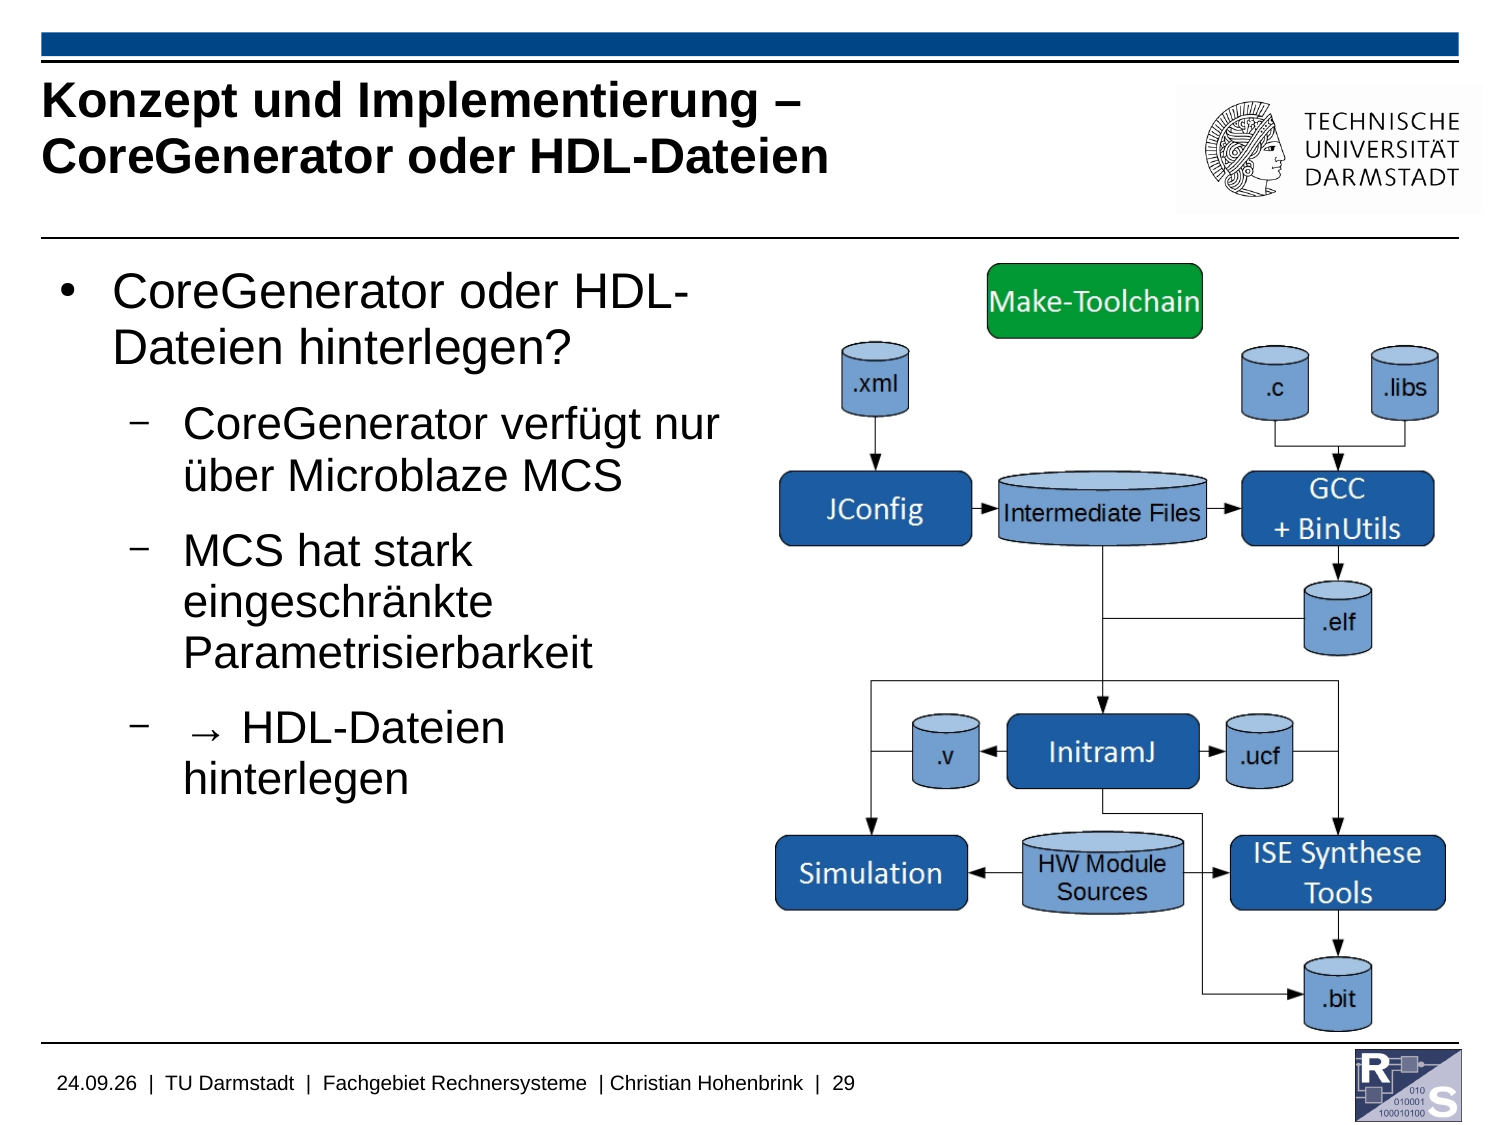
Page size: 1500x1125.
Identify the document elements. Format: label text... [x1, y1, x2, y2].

picture [1355, 1049, 1462, 1122]
picture [765, 263, 1456, 1032]
title Konzept und Implementierung – CoreGenerator oder HDL-Dateien [41, 52, 1131, 204]
list CoreGenerator oder HDL-Dateien hinterlegen? CoreGenerator verfügt nur über Microblaze MCS MCS hat stark eingeschränkte Parametrisierbarkeit → HDL-Dateien hinterlegen [41, 263, 731, 1032]
